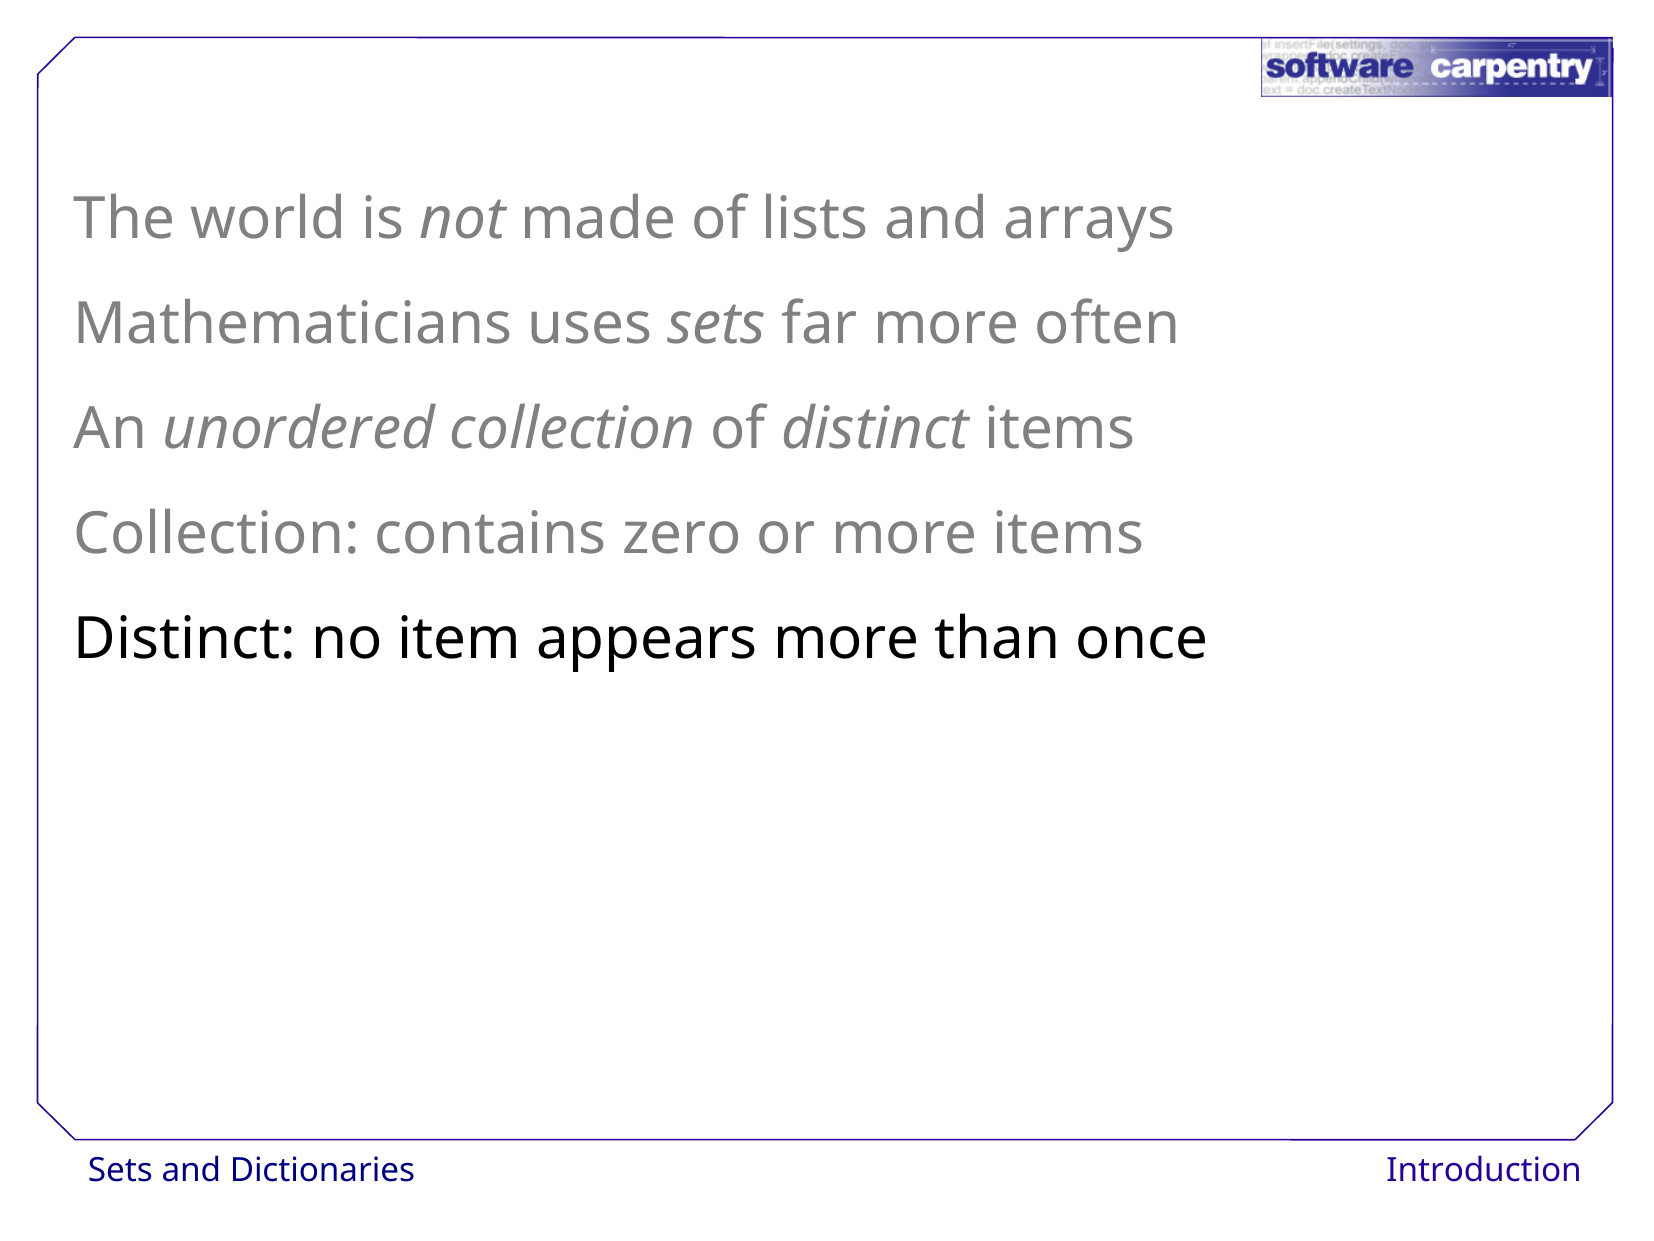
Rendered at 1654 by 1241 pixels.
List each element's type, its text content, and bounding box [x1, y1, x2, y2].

text_box The world is not made of lists and arrays Mathematicians uses sets far more often An unordered collection of distinct items Collection: contains zero or more items Distinct: no item appears more than once [59, 138, 1373, 679]
picture [1261, 39, 1613, 97]
